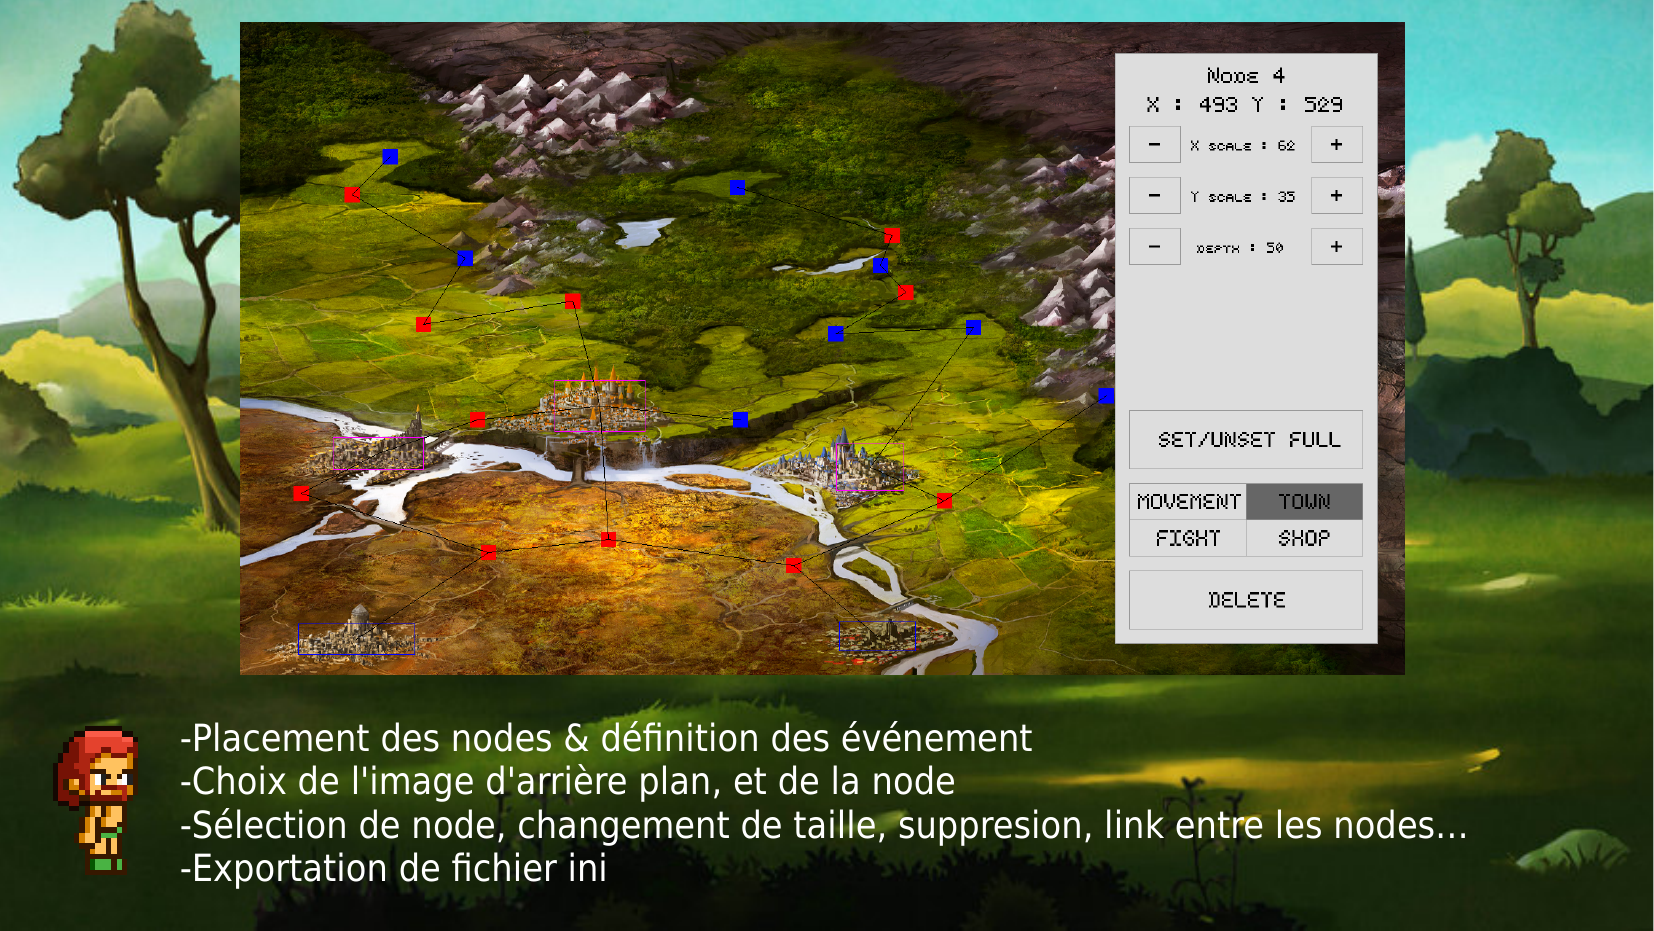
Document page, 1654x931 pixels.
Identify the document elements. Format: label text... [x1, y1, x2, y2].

text_box -Placement des nodes & définition des événement -Choix de l'image d'arrière plan, et de la node -Sélection de node, changement de taille, suppresion, link entre les nodes… -Exportation de fichier ini [293, 709, 1485, 901]
picture [0, 0, 1654, 931]
